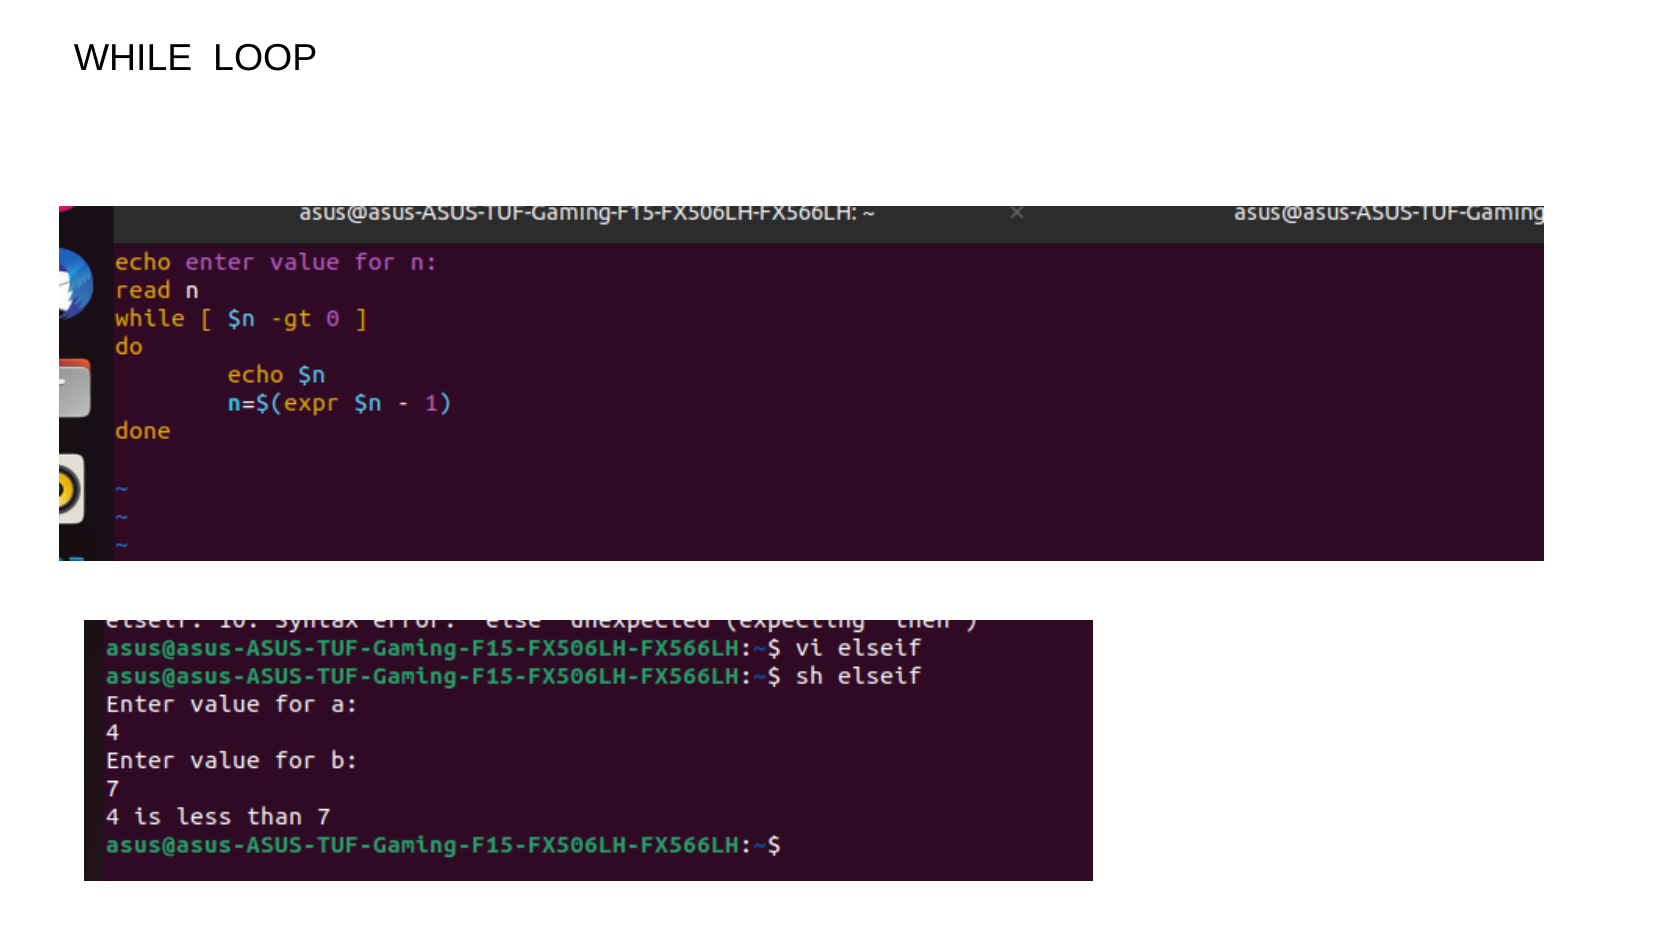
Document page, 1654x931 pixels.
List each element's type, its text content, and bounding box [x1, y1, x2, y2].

picture [59, 206, 1544, 562]
picture [84, 620, 1093, 881]
text_box WHILE LOOP [59, 29, 1536, 87]
